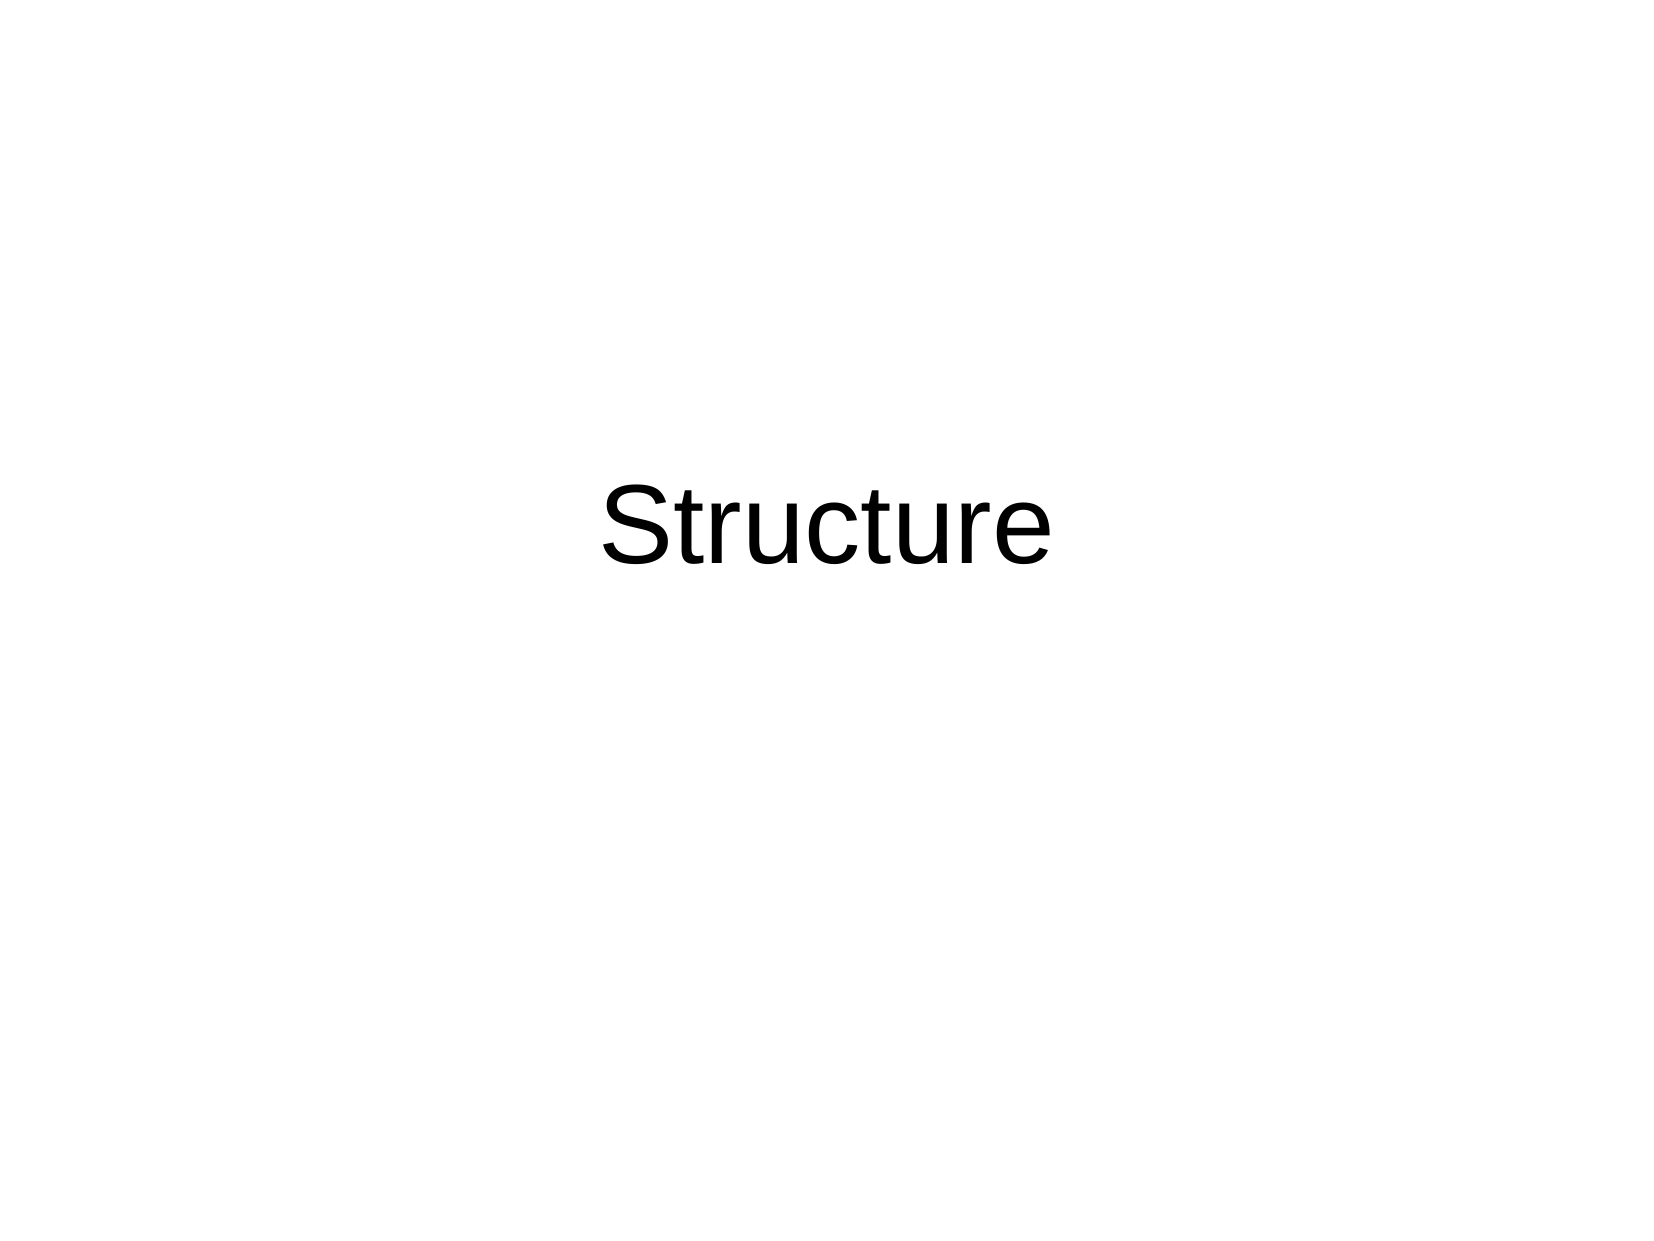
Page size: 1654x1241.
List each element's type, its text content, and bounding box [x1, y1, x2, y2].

text_box Structure [289, 454, 1365, 596]
